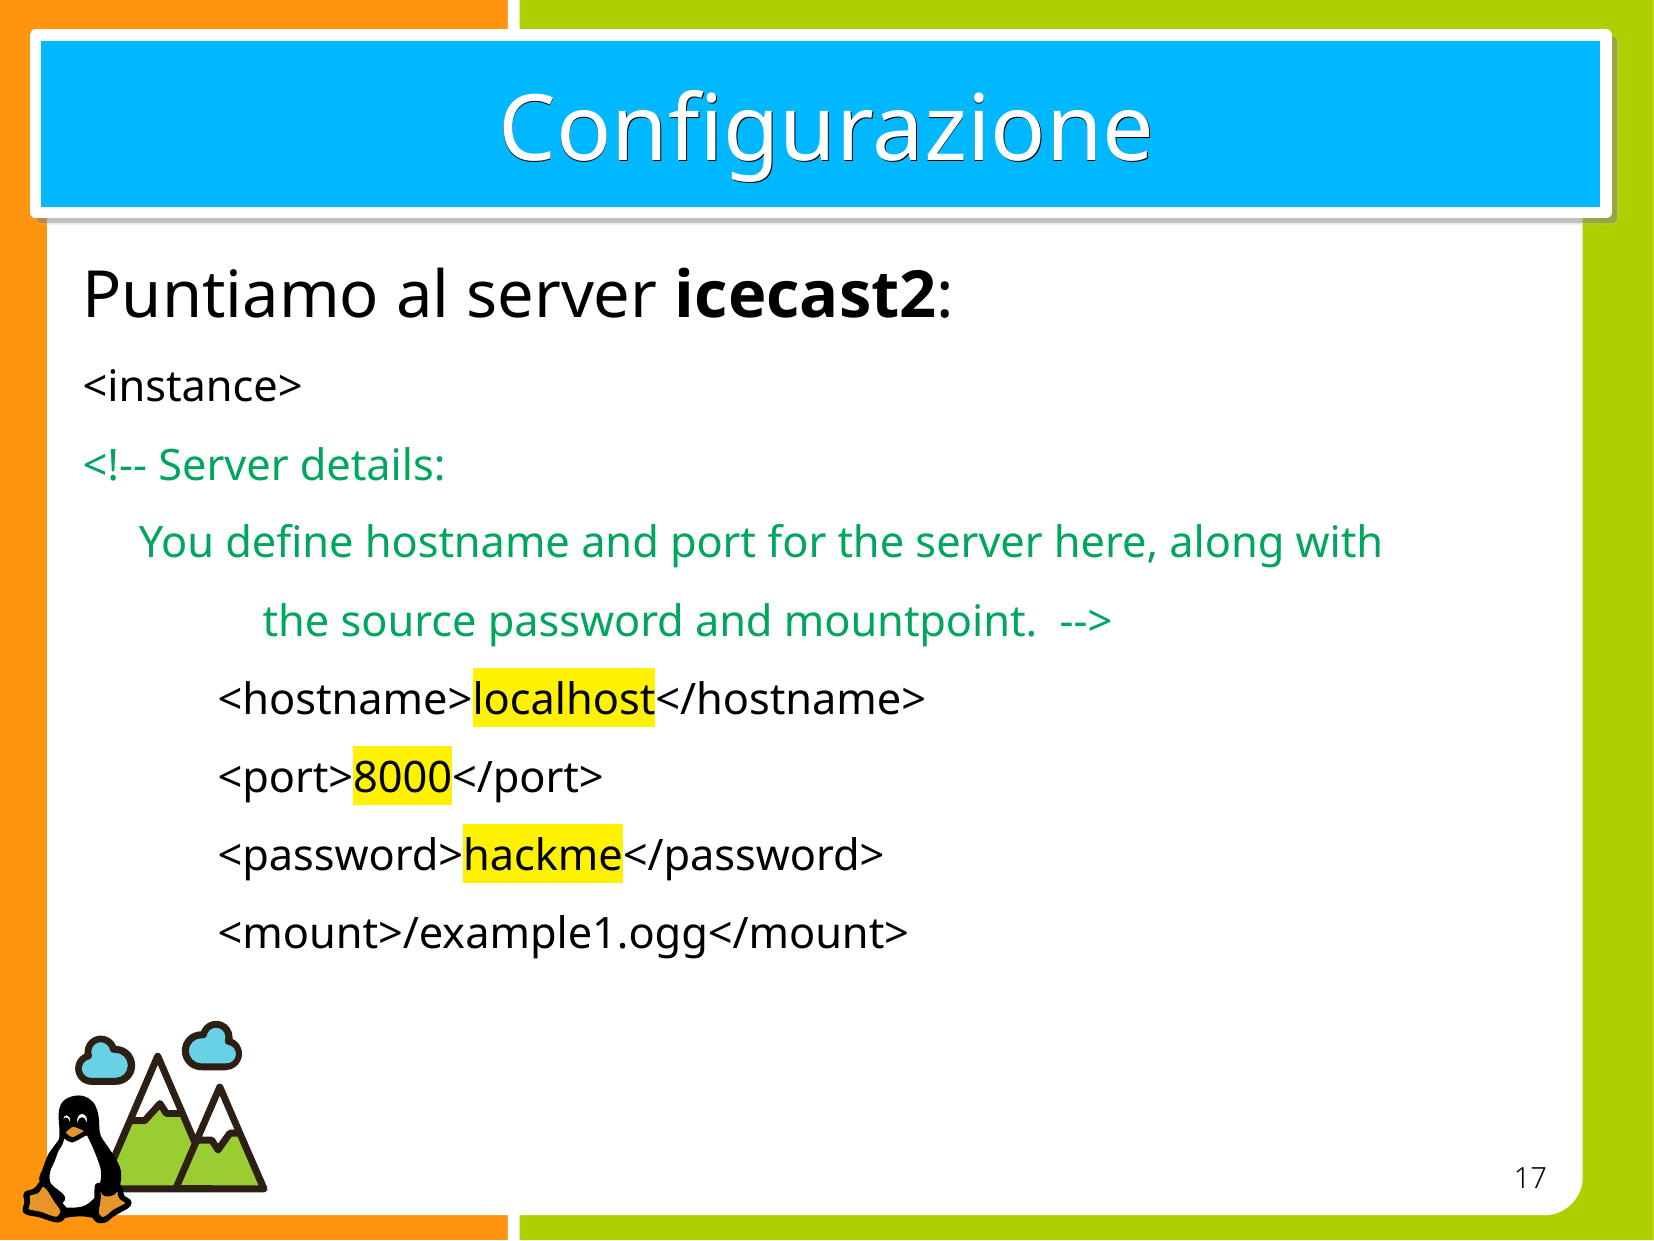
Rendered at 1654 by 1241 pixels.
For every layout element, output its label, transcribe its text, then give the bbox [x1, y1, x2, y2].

title Configurazione [82, 49, 1571, 201]
list Puntiamo al server icecast2: <instance> <!-- Server details: You define hostname and port for the server here, along with the source password and mountpoint. --> <hostname>localhost</hostname> <port>8000</port> <password>hackme</password> <mount>/example1.ogg</mount> [82, 248, 1538, 968]
